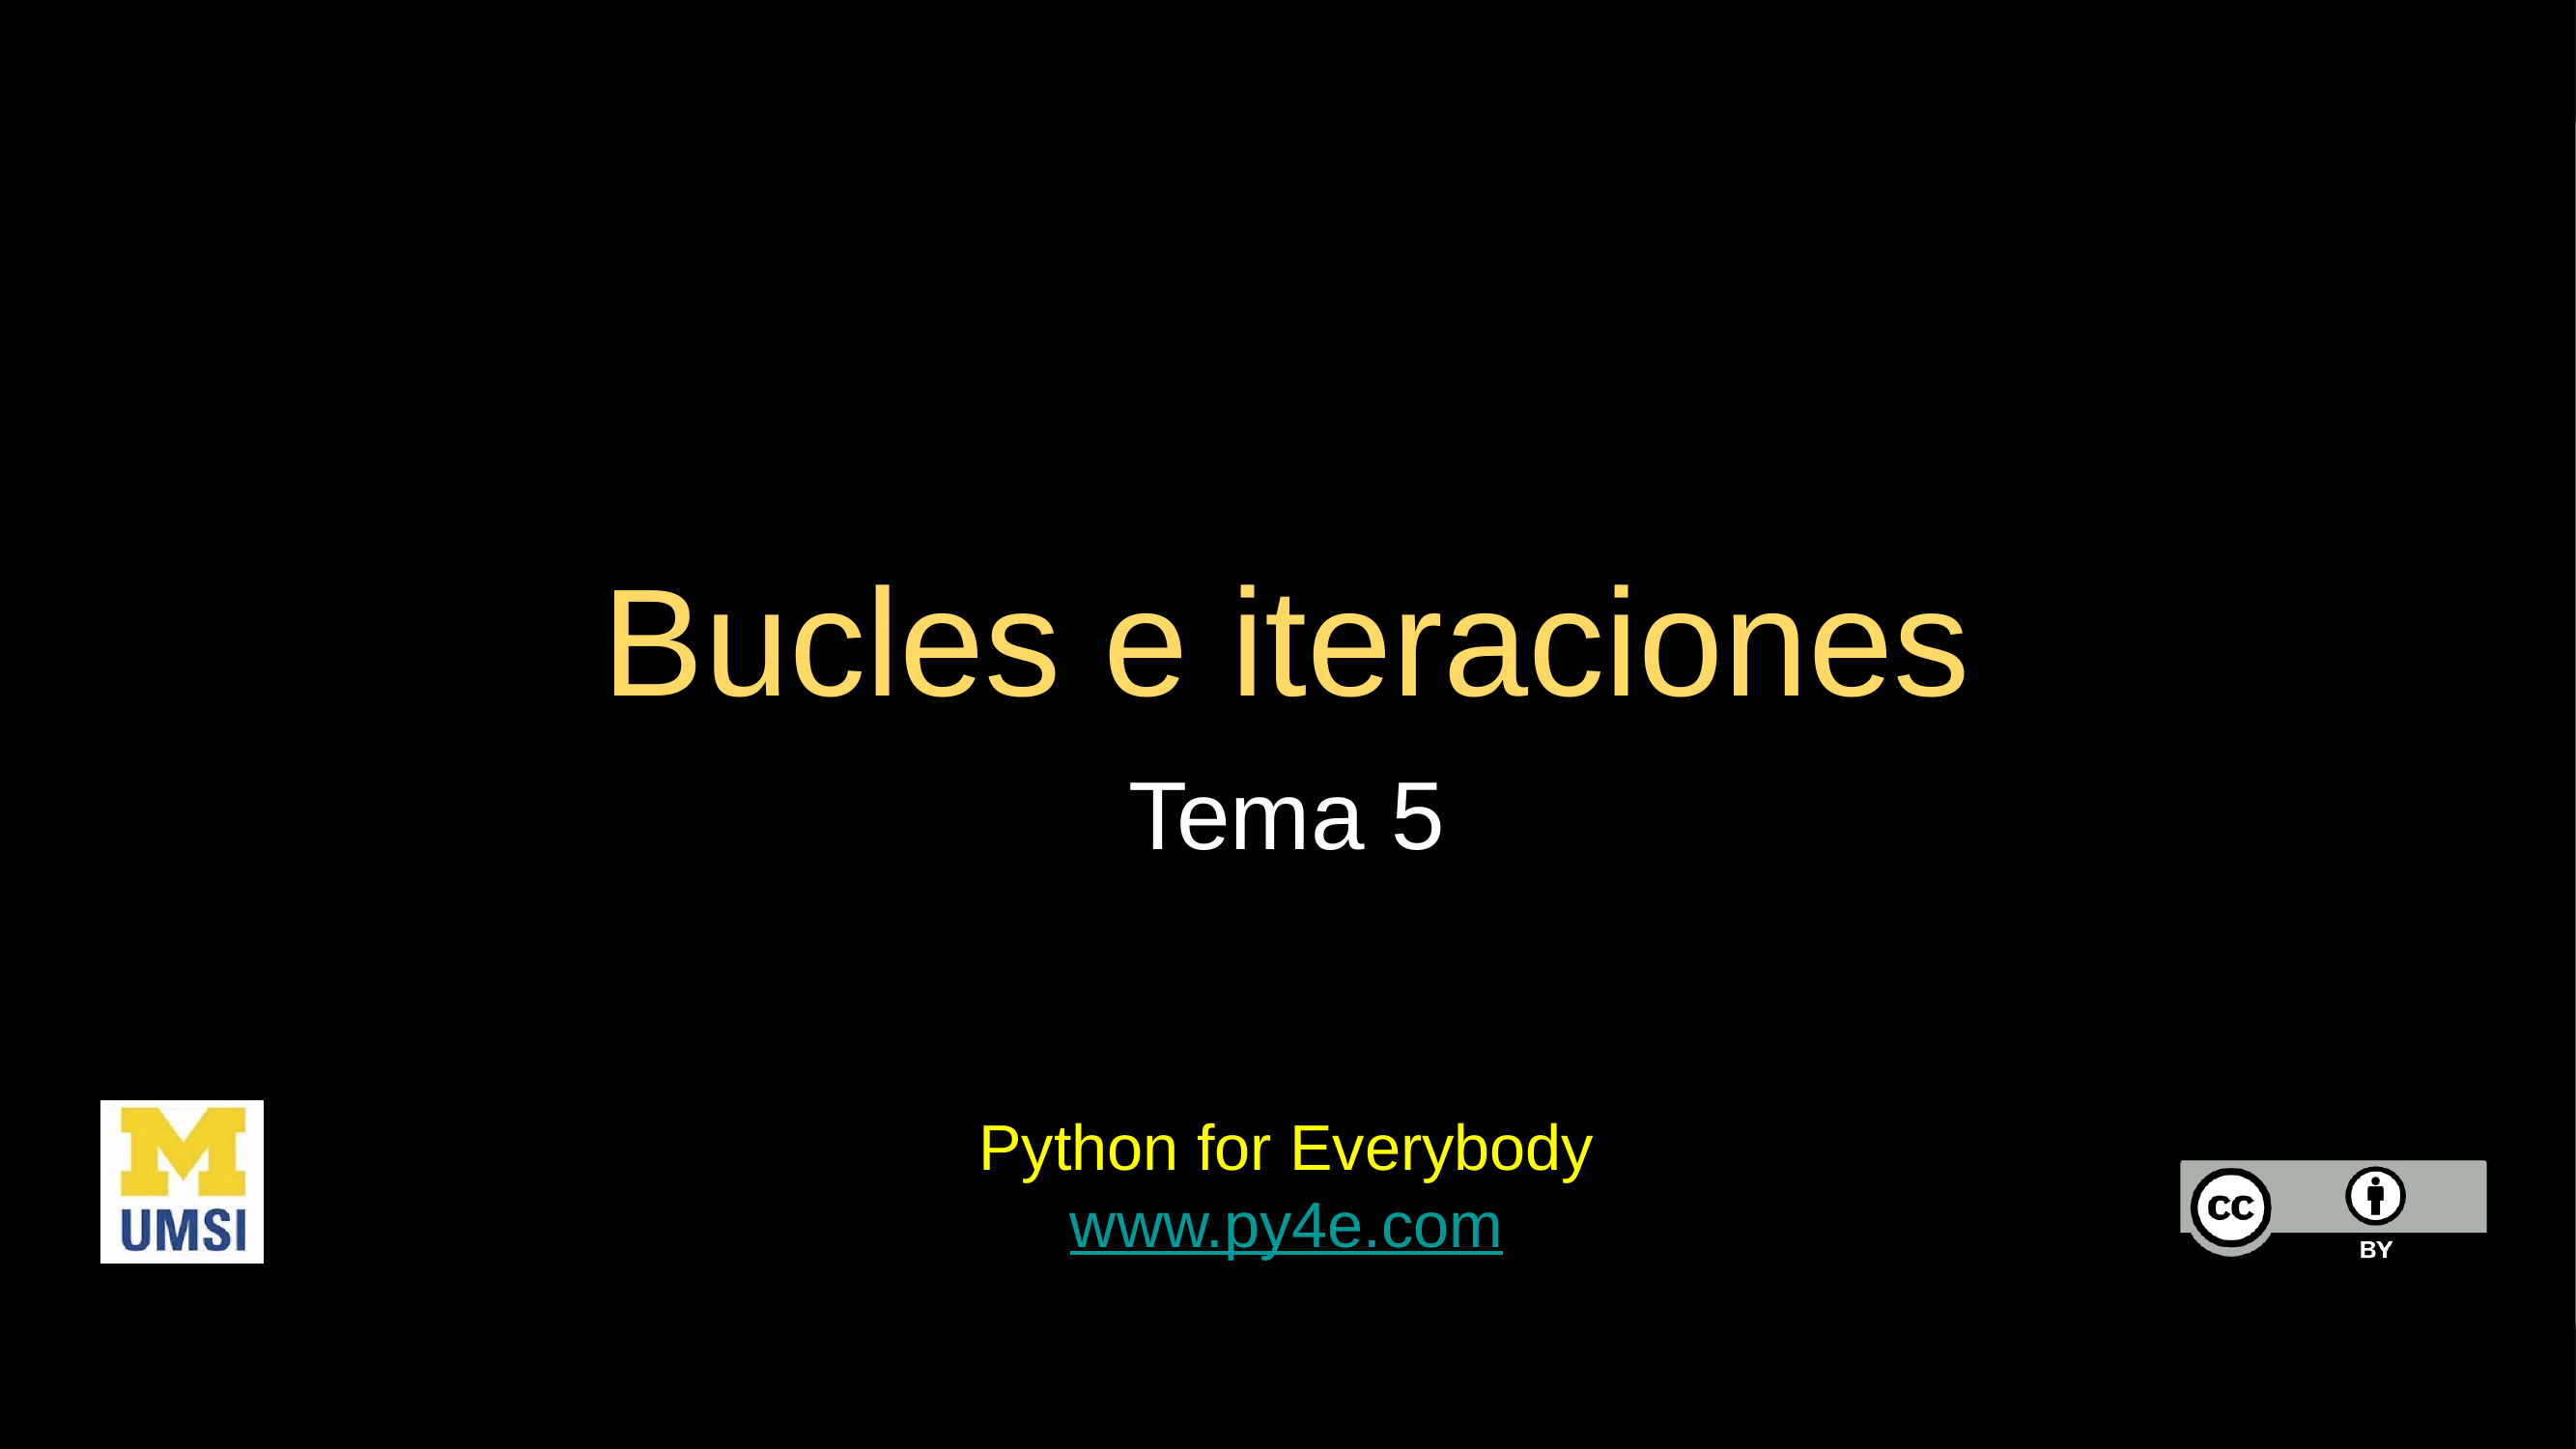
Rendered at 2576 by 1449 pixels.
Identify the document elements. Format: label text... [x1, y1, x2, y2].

title Bucles e iteraciones [183, 243, 2391, 733]
text_box Python for Everybody www.py4e.com [623, 1102, 1951, 1264]
list Tema 5 [183, 746, 2391, 914]
picture [2177, 1157, 2489, 1264]
picture [100, 1100, 264, 1264]
